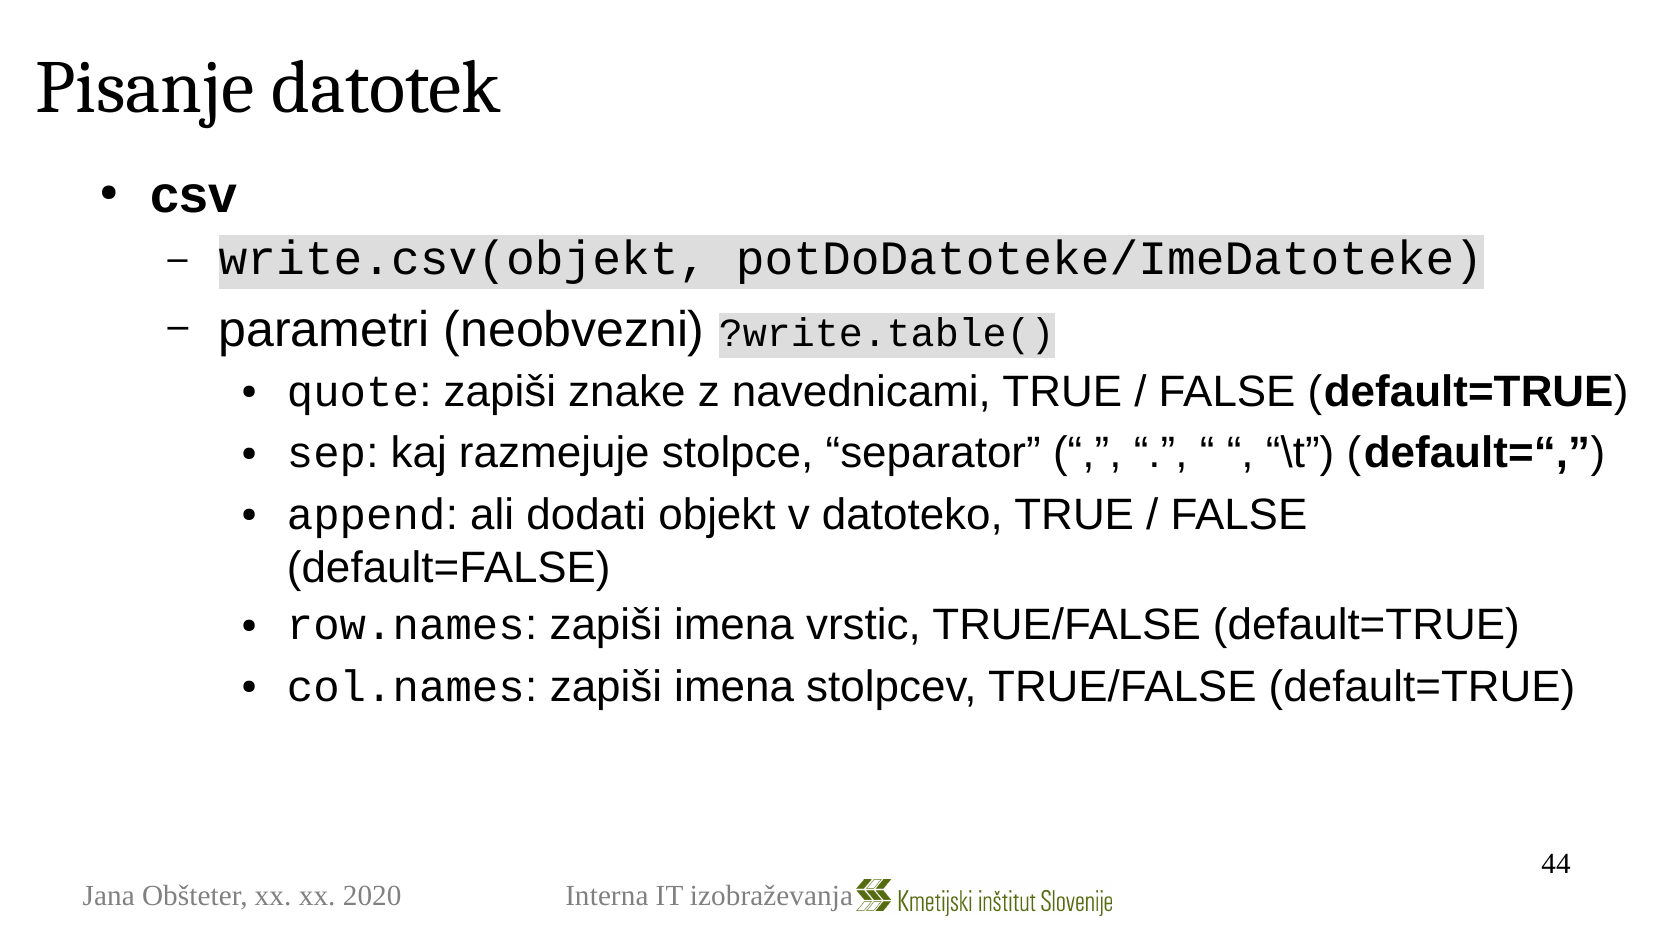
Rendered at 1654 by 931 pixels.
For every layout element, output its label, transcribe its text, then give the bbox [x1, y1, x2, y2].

picture [856, 879, 1112, 916]
title Pisanje datotek [35, 21, 1524, 154]
list csv write.csv(objekt, potDoDatoteke/ImeDatoteke) parametri (neobvezni) ?write.table() quote: zapiši znake z navednicami, TRUE / FALSE (default=TRUE) sep: kaj razmejuje stolpce, “separator” (“,”, “.”, “ “, “\t”) (default=“,”) append: ali dodati objekt v datoteko, TRUE / FALSE (default=FALSE) row.names: zapiši imena vrstic, TRUE/FALSE (default=TRUE) col.names: zapiši imena stolpcev, TRUE/FALSE (default=TRUE) [82, 165, 1630, 839]
